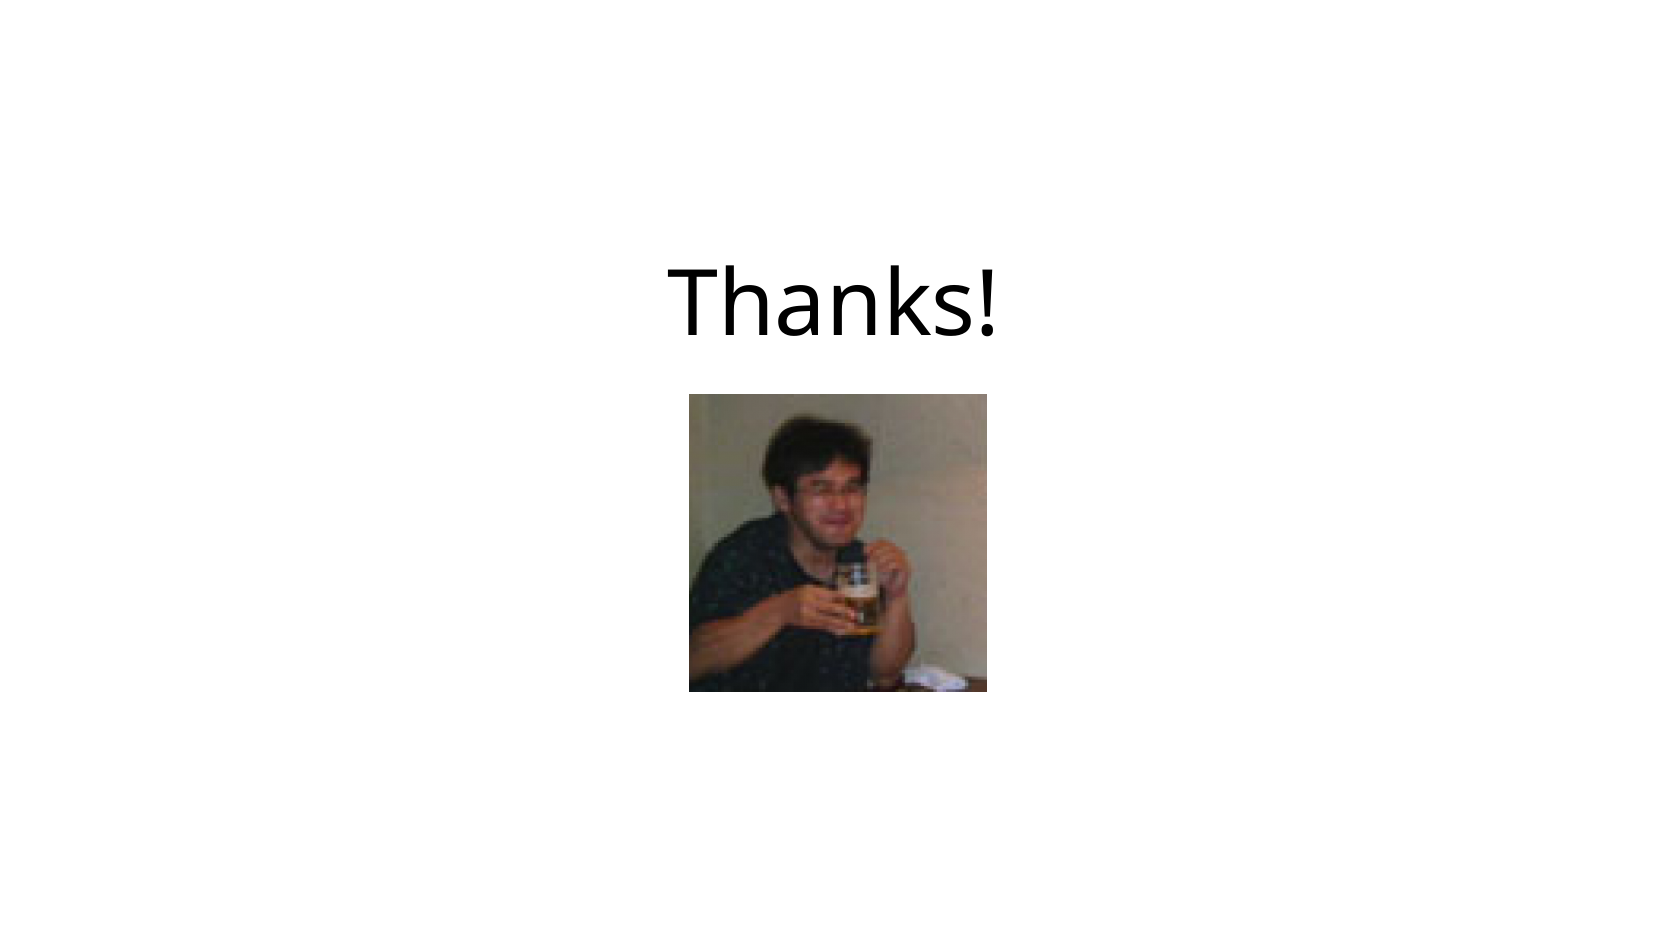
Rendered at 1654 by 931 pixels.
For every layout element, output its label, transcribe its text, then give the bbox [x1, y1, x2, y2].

title Thanks! [90, 222, 1579, 378]
picture [689, 394, 987, 692]
